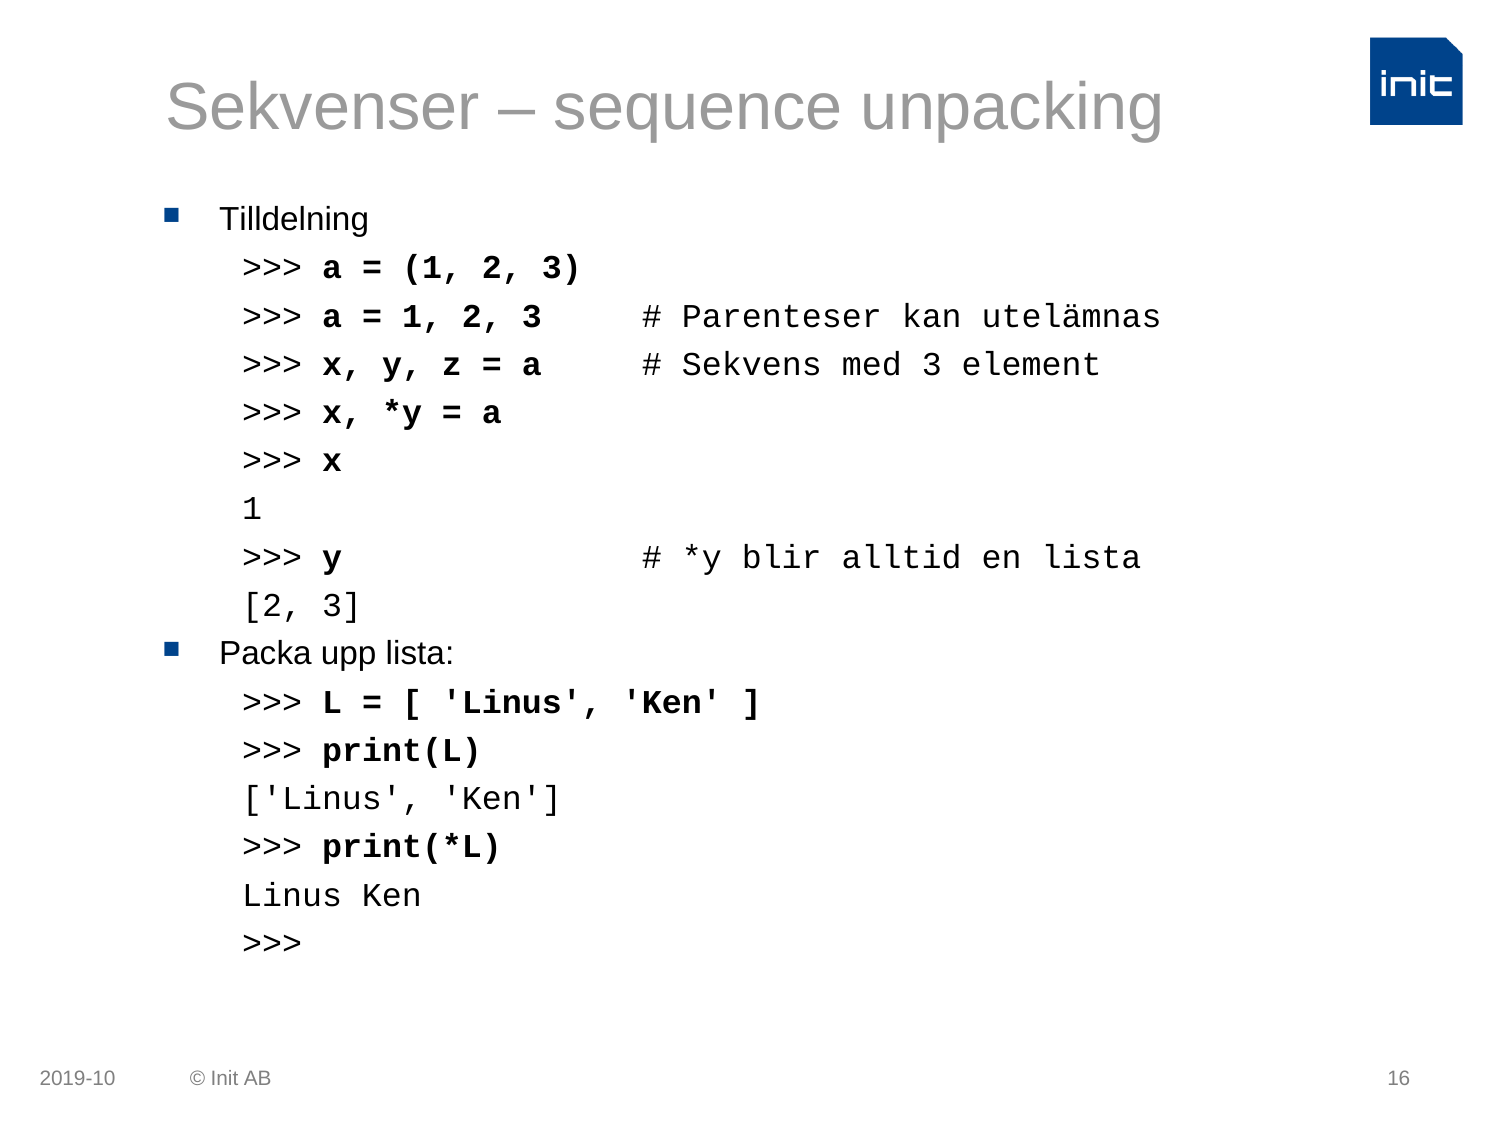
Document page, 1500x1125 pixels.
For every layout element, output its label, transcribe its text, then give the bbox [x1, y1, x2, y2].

text_box Sekvenser – sequence unpacking [150, 0, 1351, 151]
text_box 2019-10 [24, 1037, 151, 1098]
text_box <nummer> [1350, 1037, 1426, 1098]
picture [1370, 37, 1463, 125]
text_box © Init AB [174, 1037, 1326, 1098]
text_box Tilldelning >>> a = (1, 2, 3) >>> a = 1, 2, 3 # Parenteser kan utelämnas >>> x, y, z = a # Sekvens med 3 element >>> x, *y = a >>> x 1 >>> y # *y blir alltid en lista [2, 3] Packa upp lista: >>> L = [ 'Linus', 'Ken' ] >>> print(L) ['Linus', 'Ken'] >>> print(*L) Linus Ken >>> [150, 189, 1351, 1017]
